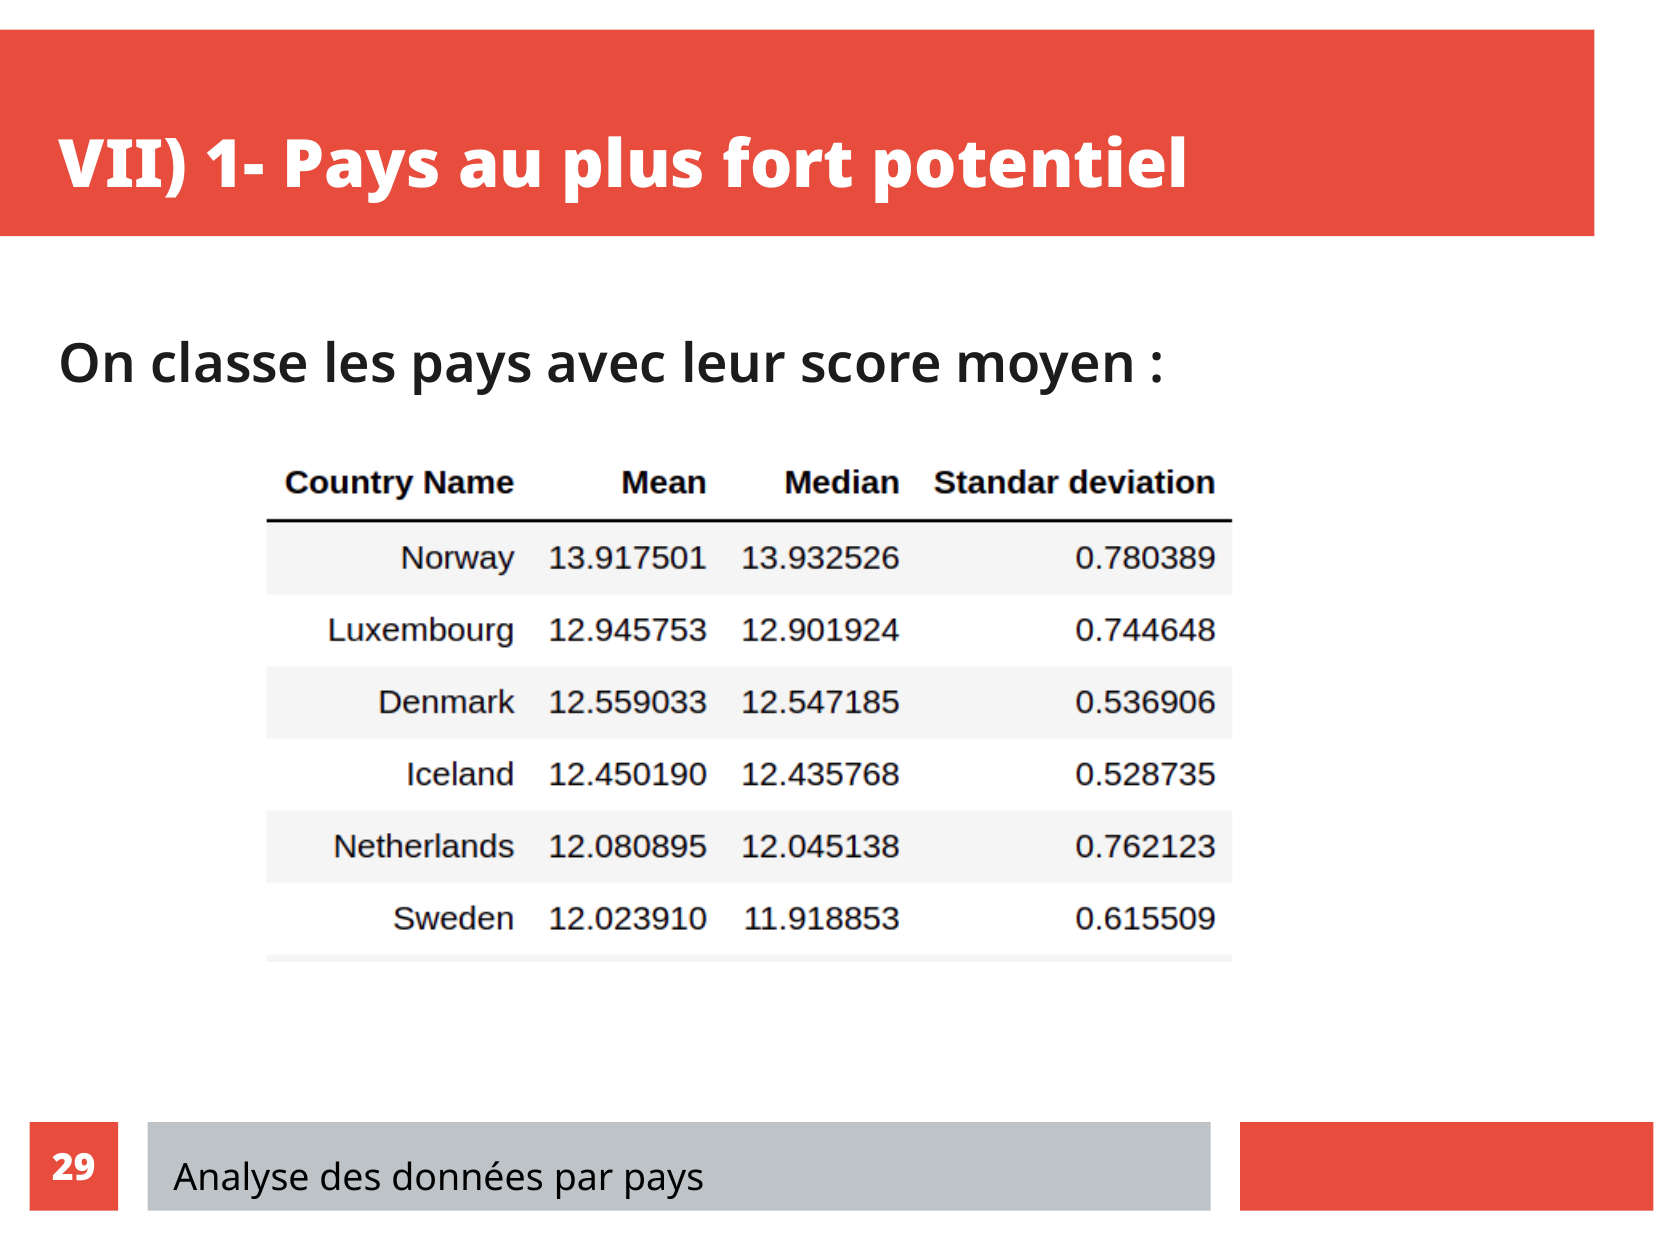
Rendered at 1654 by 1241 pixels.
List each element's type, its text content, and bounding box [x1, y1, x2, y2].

list On classe les pays avec leur score moyen : [59, 324, 1565, 409]
picture [266, 450, 1255, 962]
title VII) 1- Pays au plus fort potentiel [59, 59, 1595, 207]
text_box Analyse des données par pays [158, 1142, 761, 1202]
